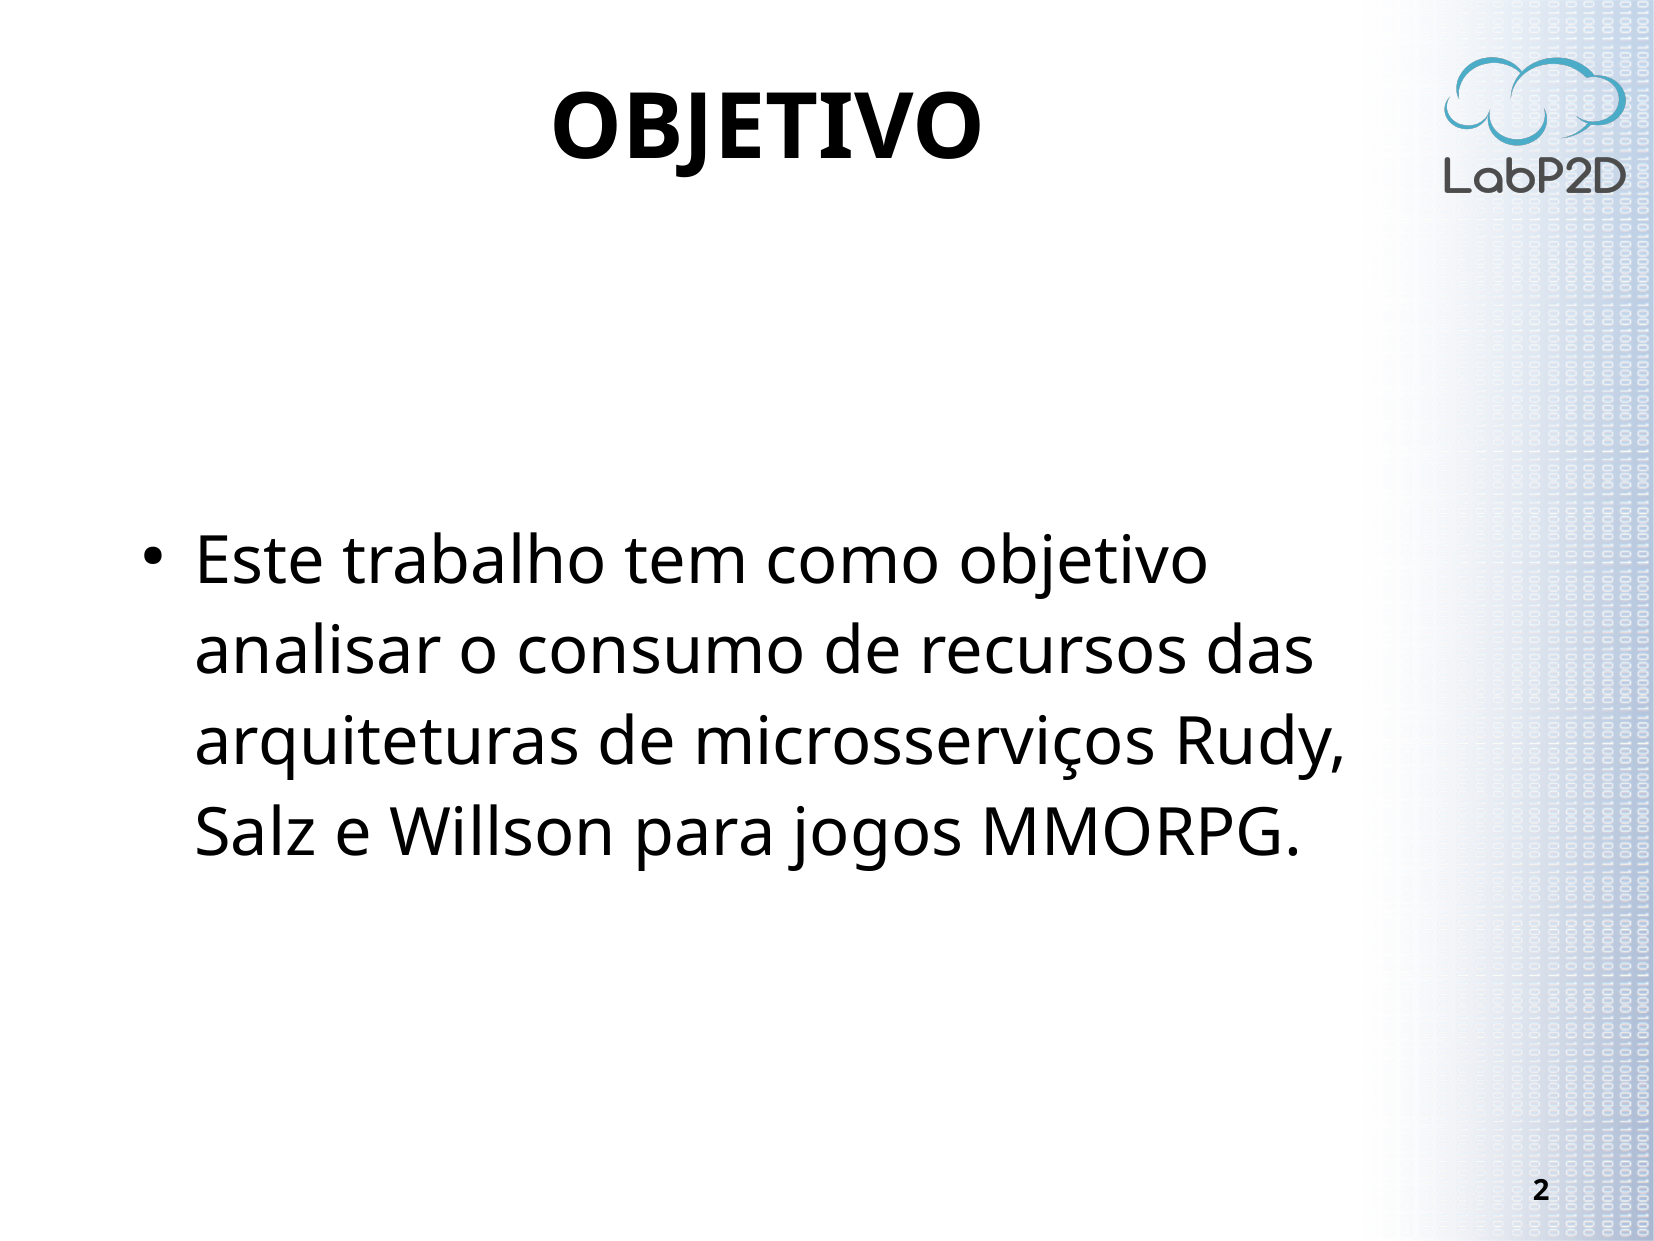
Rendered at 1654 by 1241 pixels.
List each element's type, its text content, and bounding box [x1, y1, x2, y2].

list Este trabalho tem como objetivo analisar o consumo de recursos das arquiteturas de microsserviços Rudy, Salz e Willson para jogos MMORPG. [123, 271, 1406, 1116]
picture [1360, 1, 1654, 1240]
title OBJETIVO [82, 19, 1453, 227]
